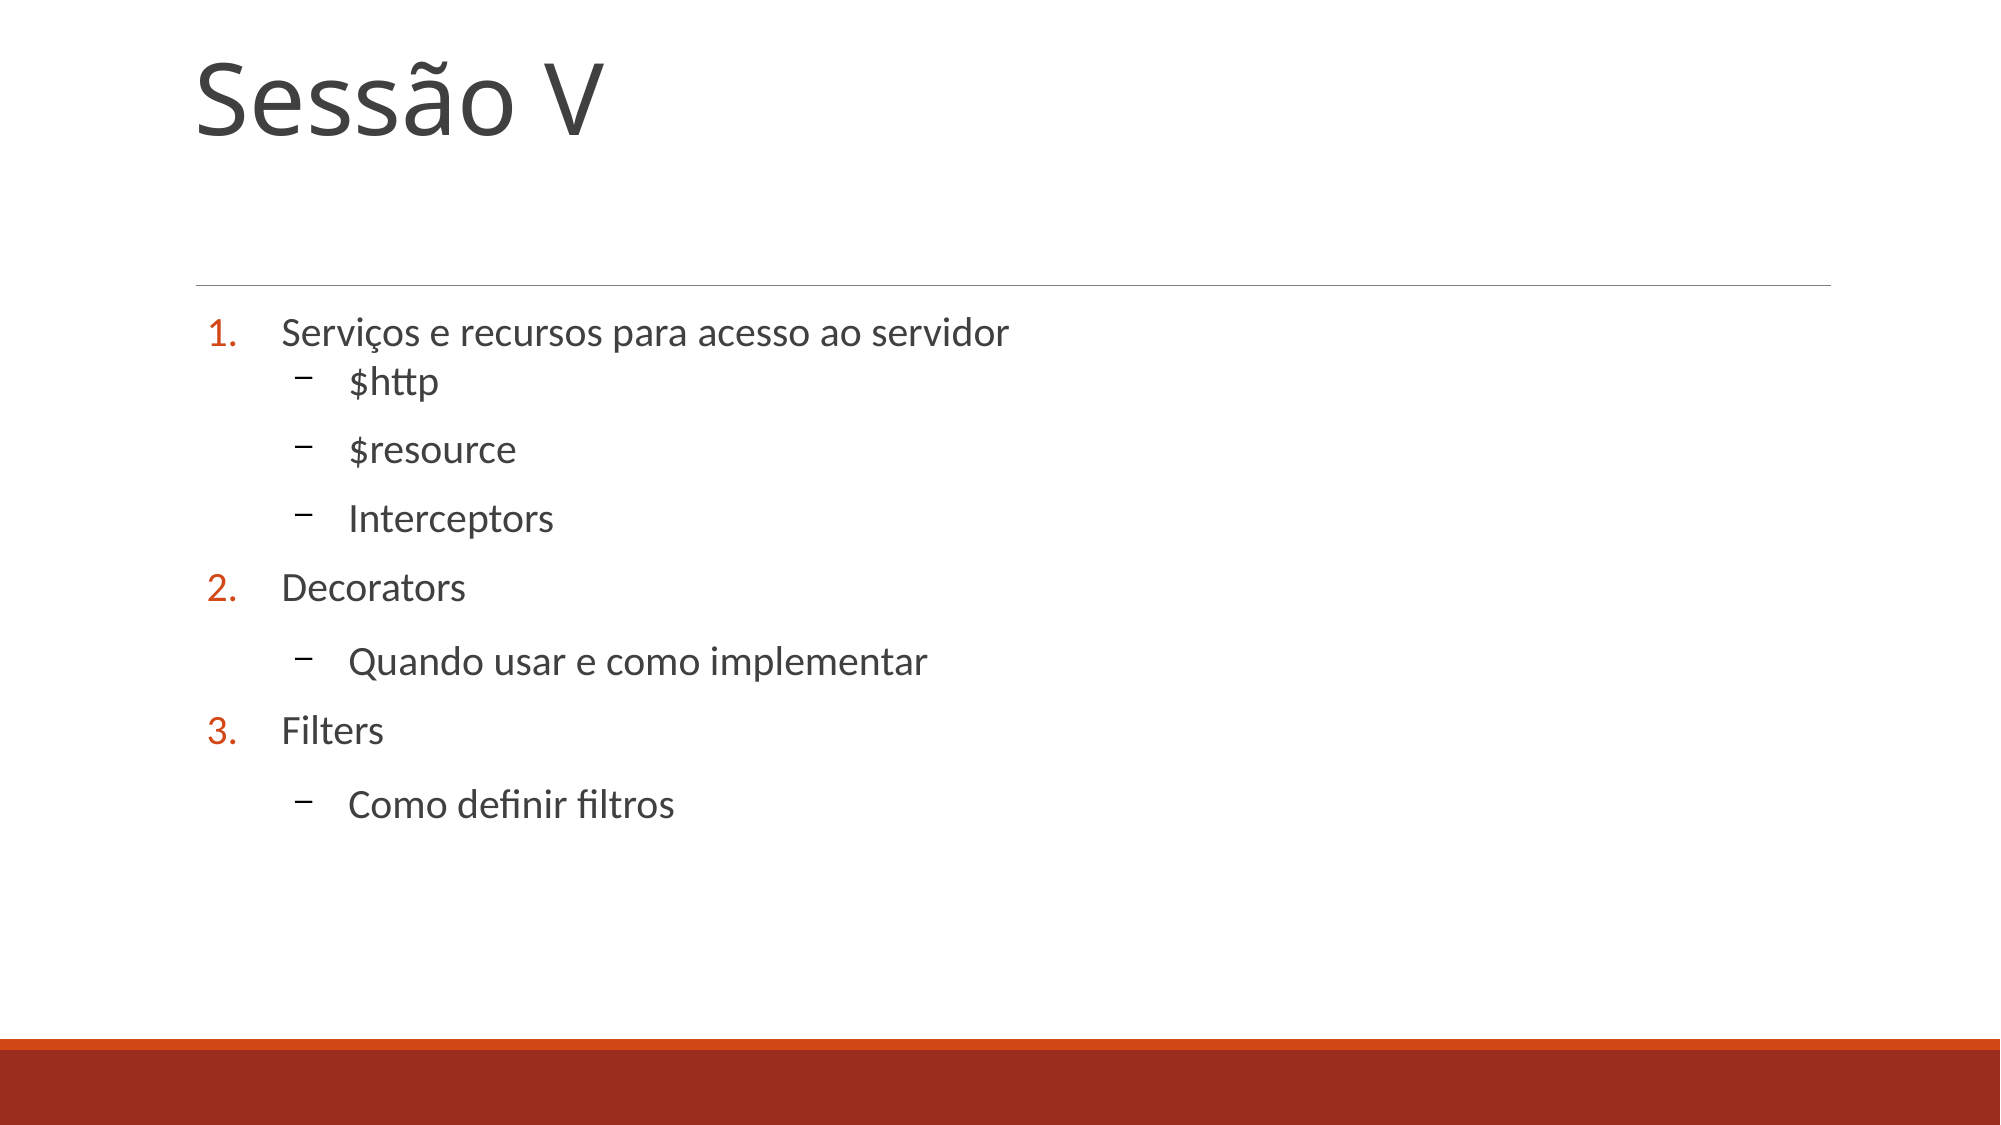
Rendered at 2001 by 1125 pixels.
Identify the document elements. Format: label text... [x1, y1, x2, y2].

list Serviços e recursos para acesso ao servidor $http $resource Interceptors Decorators Quando usar e como implementar Filters Como definir filtros [191, 302, 1842, 963]
title Sessão V [180, 47, 1830, 285]
